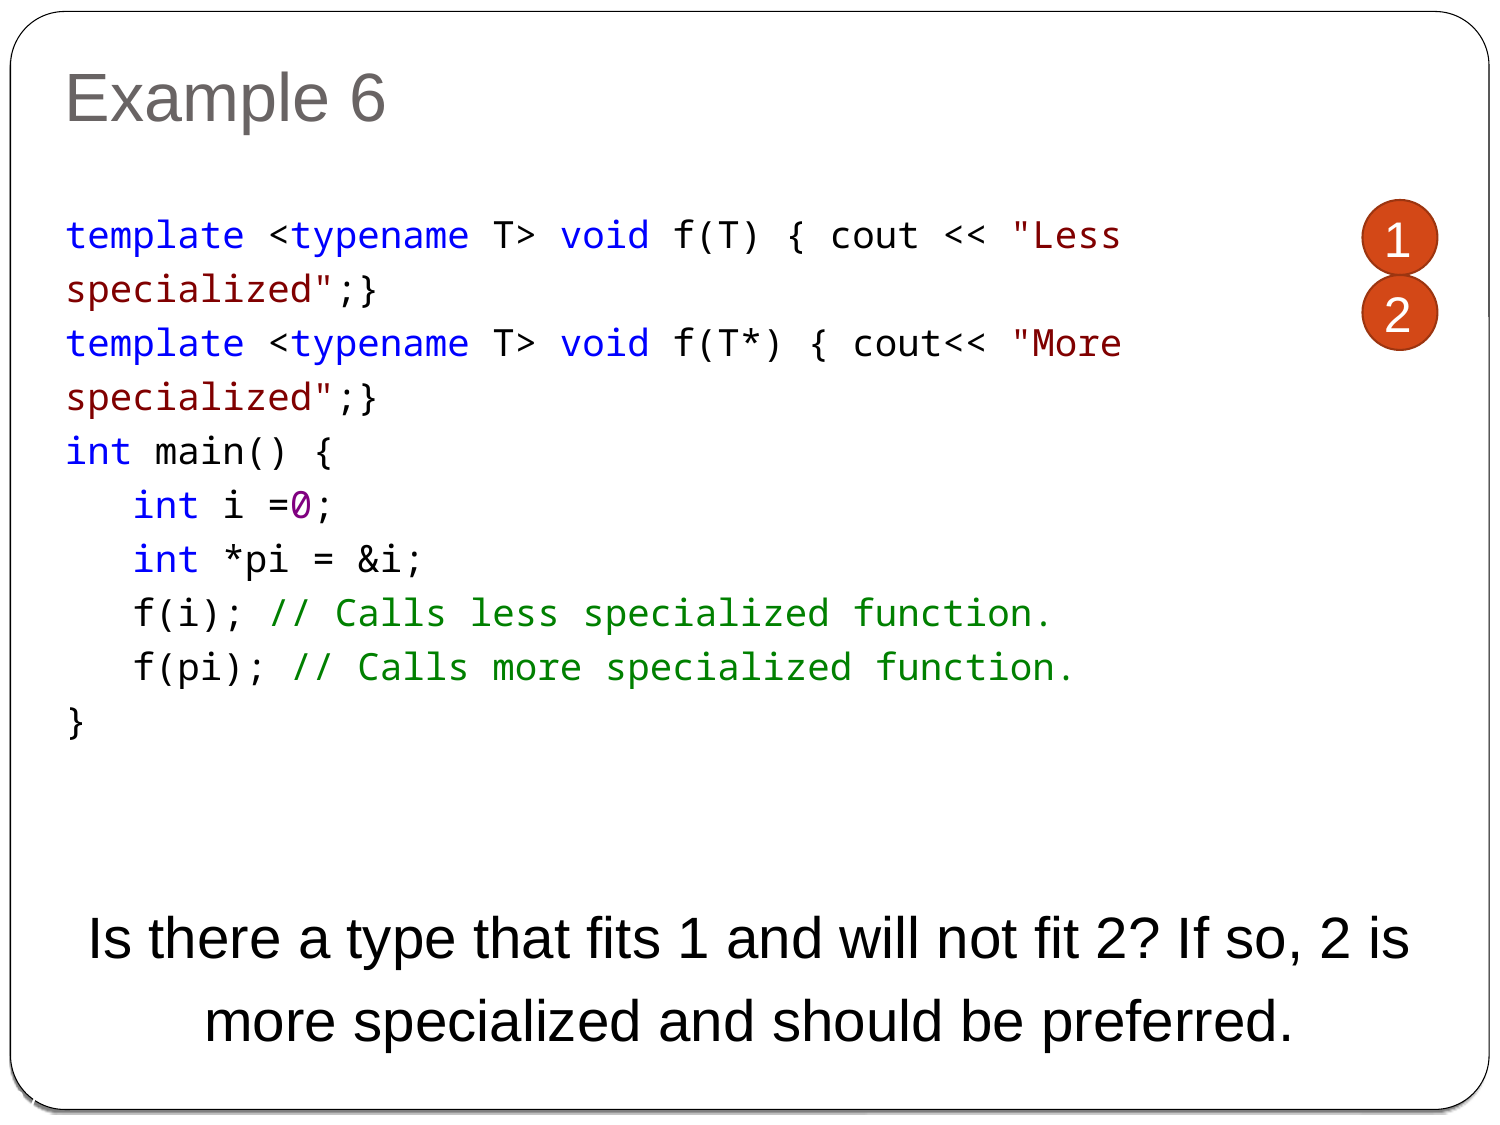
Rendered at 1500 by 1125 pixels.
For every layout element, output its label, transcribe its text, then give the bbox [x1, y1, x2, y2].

list template <typename T> void f(T) { cout << "Less specialized";} template <typename T> void f(T*) { cout<< "More specialized";} int main() { int i =0; int *pi = &i; f(i); // Calls less specialized function. f(pi); // Calls more specialized function. } Is there a type that fits 1 and will not fit 2? If so, 2 is more specialized and should be preferred. [50, 150, 1450, 1075]
text_box 1 [1362, 199, 1438, 275]
text_box 2 [1362, 274, 1438, 350]
slide_number <number> [0, 1074, 50, 1125]
title Example 6 [50, 45, 1450, 150]
